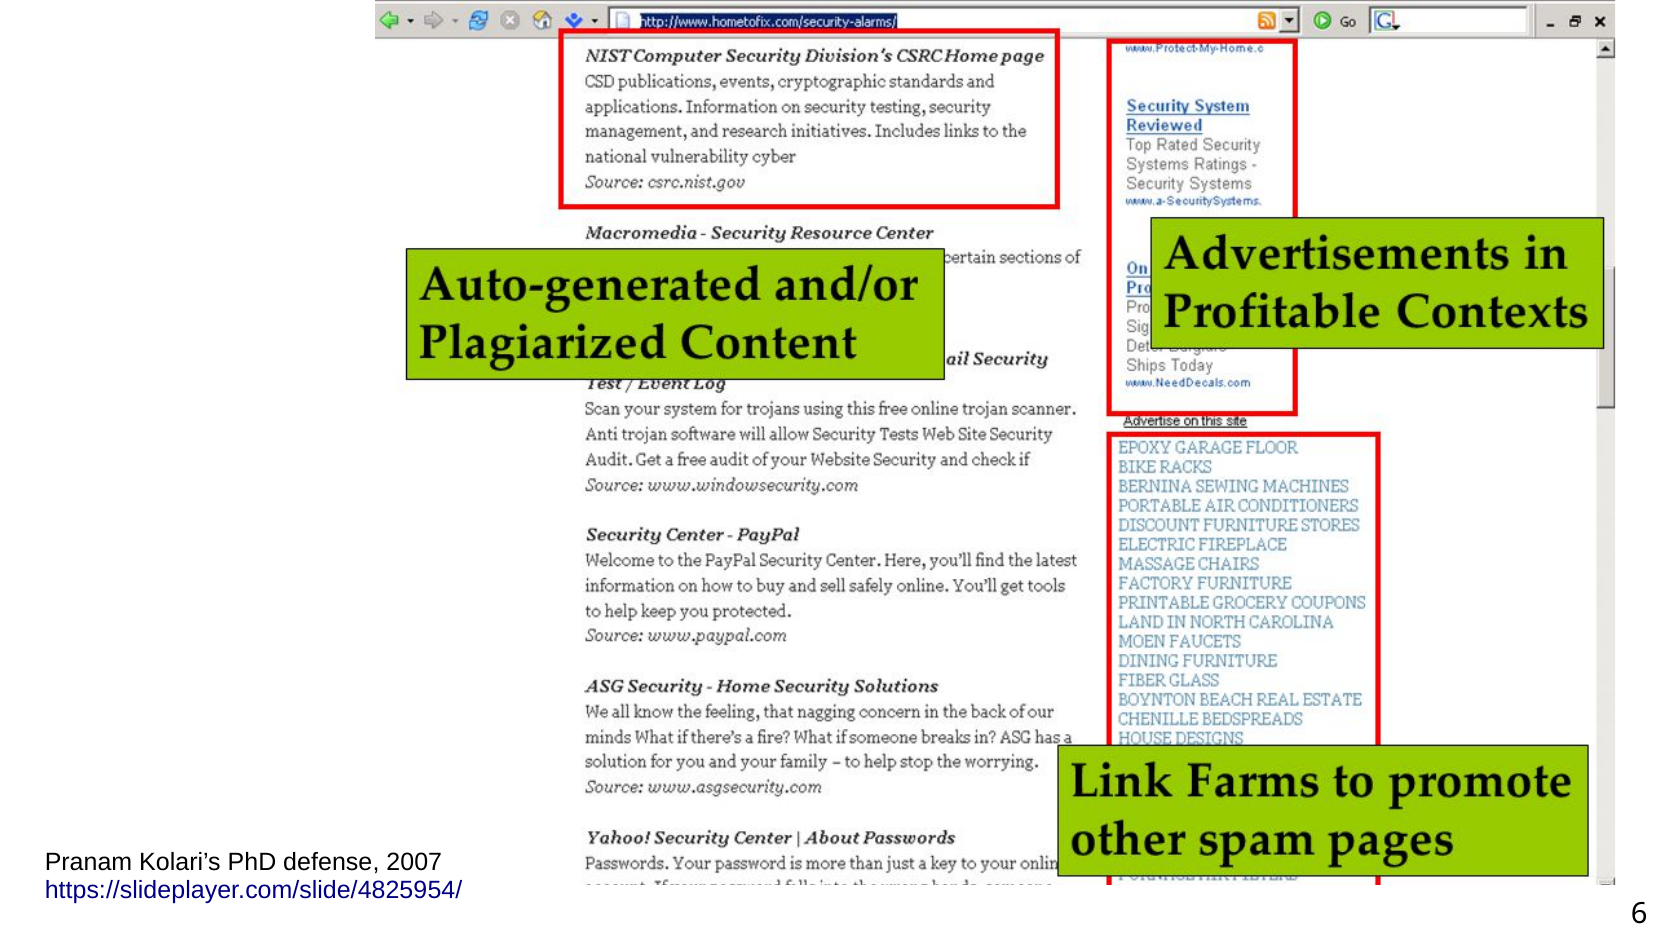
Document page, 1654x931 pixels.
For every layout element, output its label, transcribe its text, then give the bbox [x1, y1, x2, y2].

picture [375, 0, 1616, 885]
text_box Pranam Kolari’s PhD defense, 2007 https://slideplayer.com/slide/4825954/ [30, 840, 684, 911]
